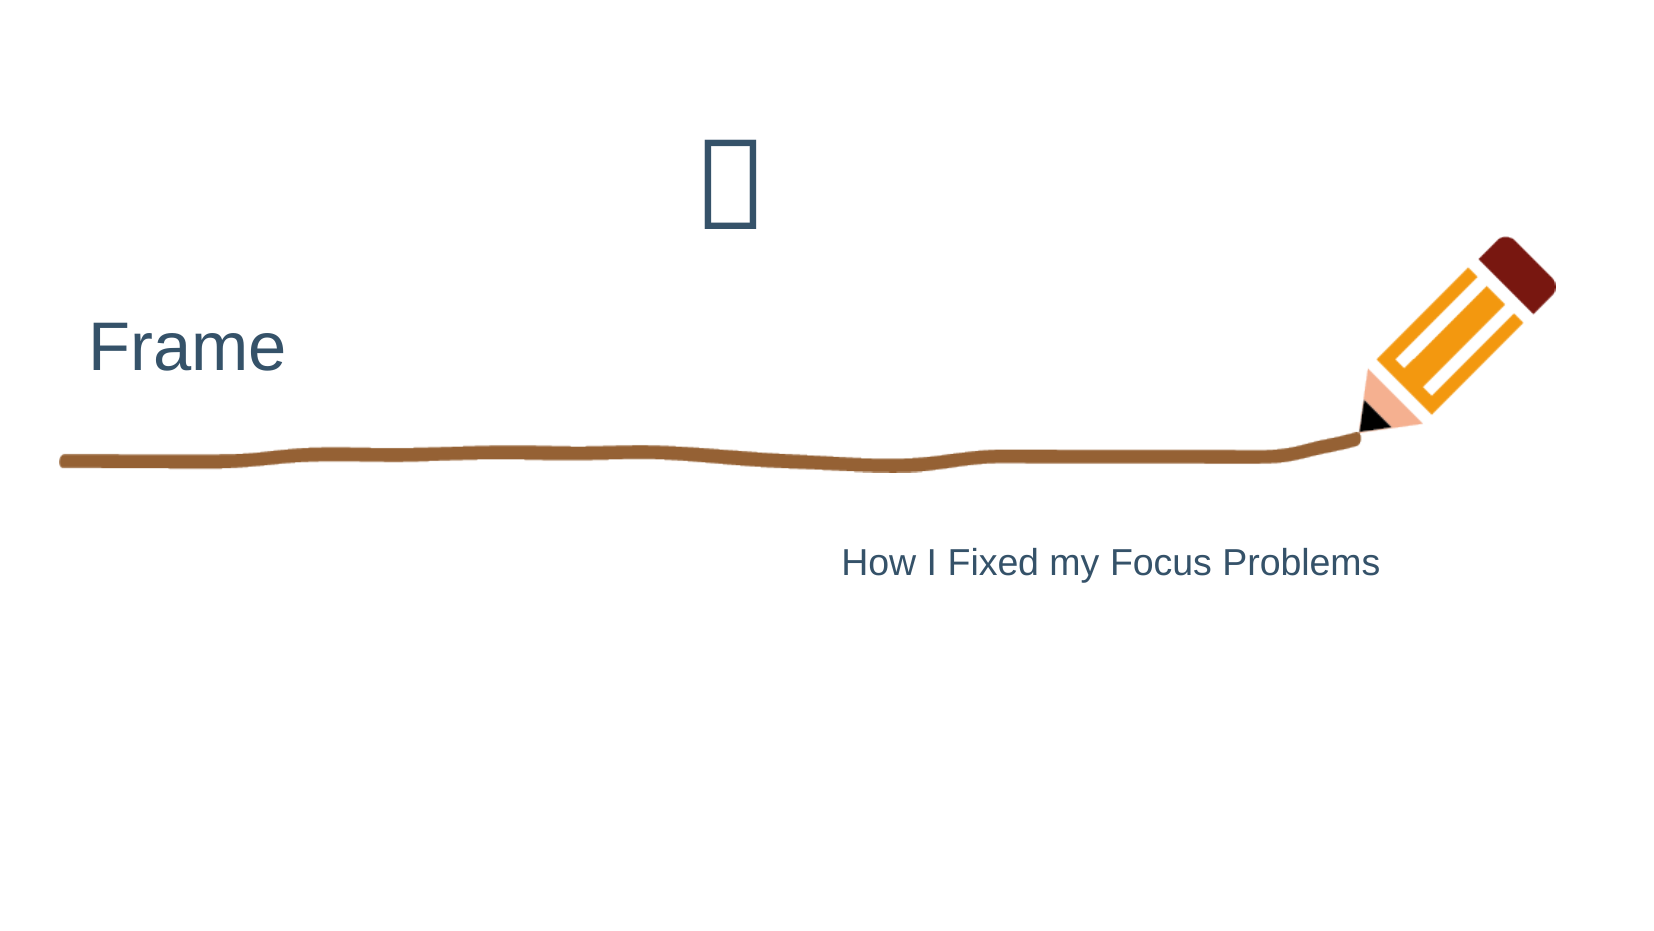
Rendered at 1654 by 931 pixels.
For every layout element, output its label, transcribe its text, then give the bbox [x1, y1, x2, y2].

text_box How I Fixed my Focus Problems [826, 533, 1396, 591]
title Frame [88, 265, 1329, 429]
text_box 🤹 [679, 88, 865, 249]
picture [59, 236, 1556, 473]
